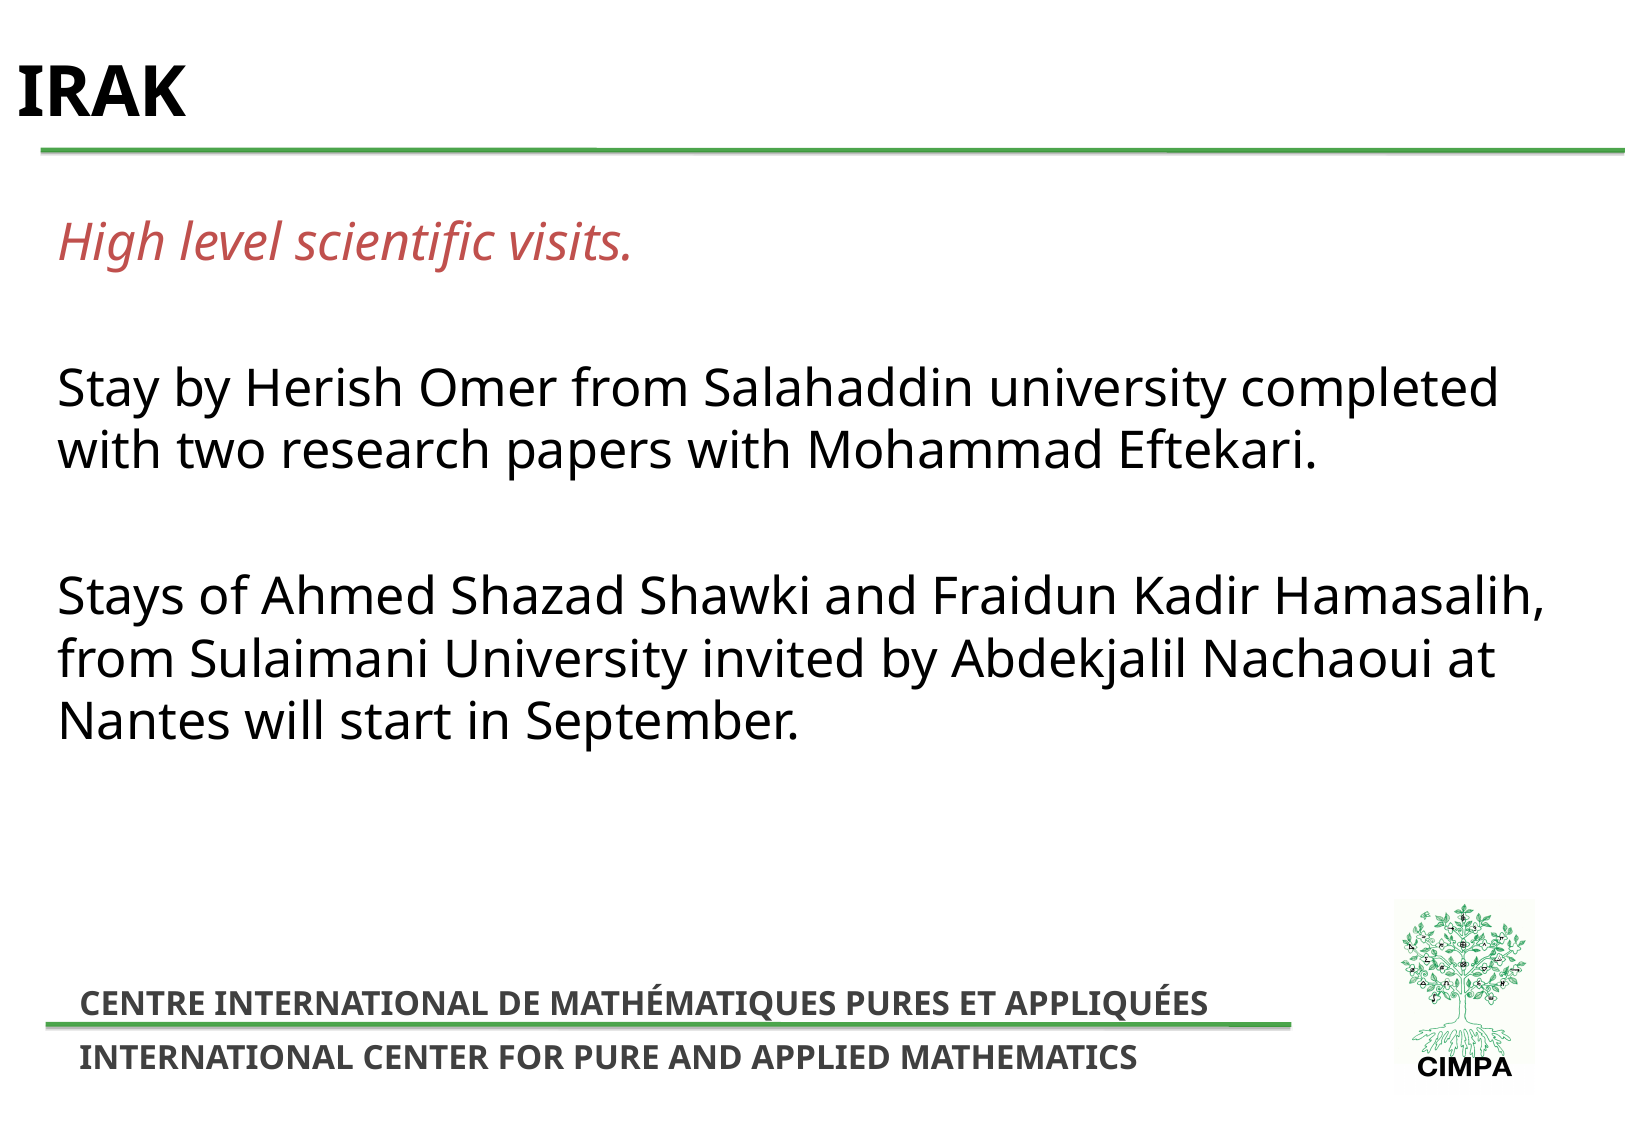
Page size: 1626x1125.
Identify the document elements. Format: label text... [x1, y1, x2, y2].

picture [1394, 913, 1535, 1095]
list High level scientific visits. Stay by Herish Omer from Salahaddin university completed with two research papers with Mohammad Eftekari. Stays of Ahmed Shazad Shawki and Fraidun Kadir Hamasalih, from Sulaimani University invited by Abdekjalil Nachaoui at Nantes will start in September. [40, 200, 1585, 913]
title IRAK [0, 37, 1544, 150]
